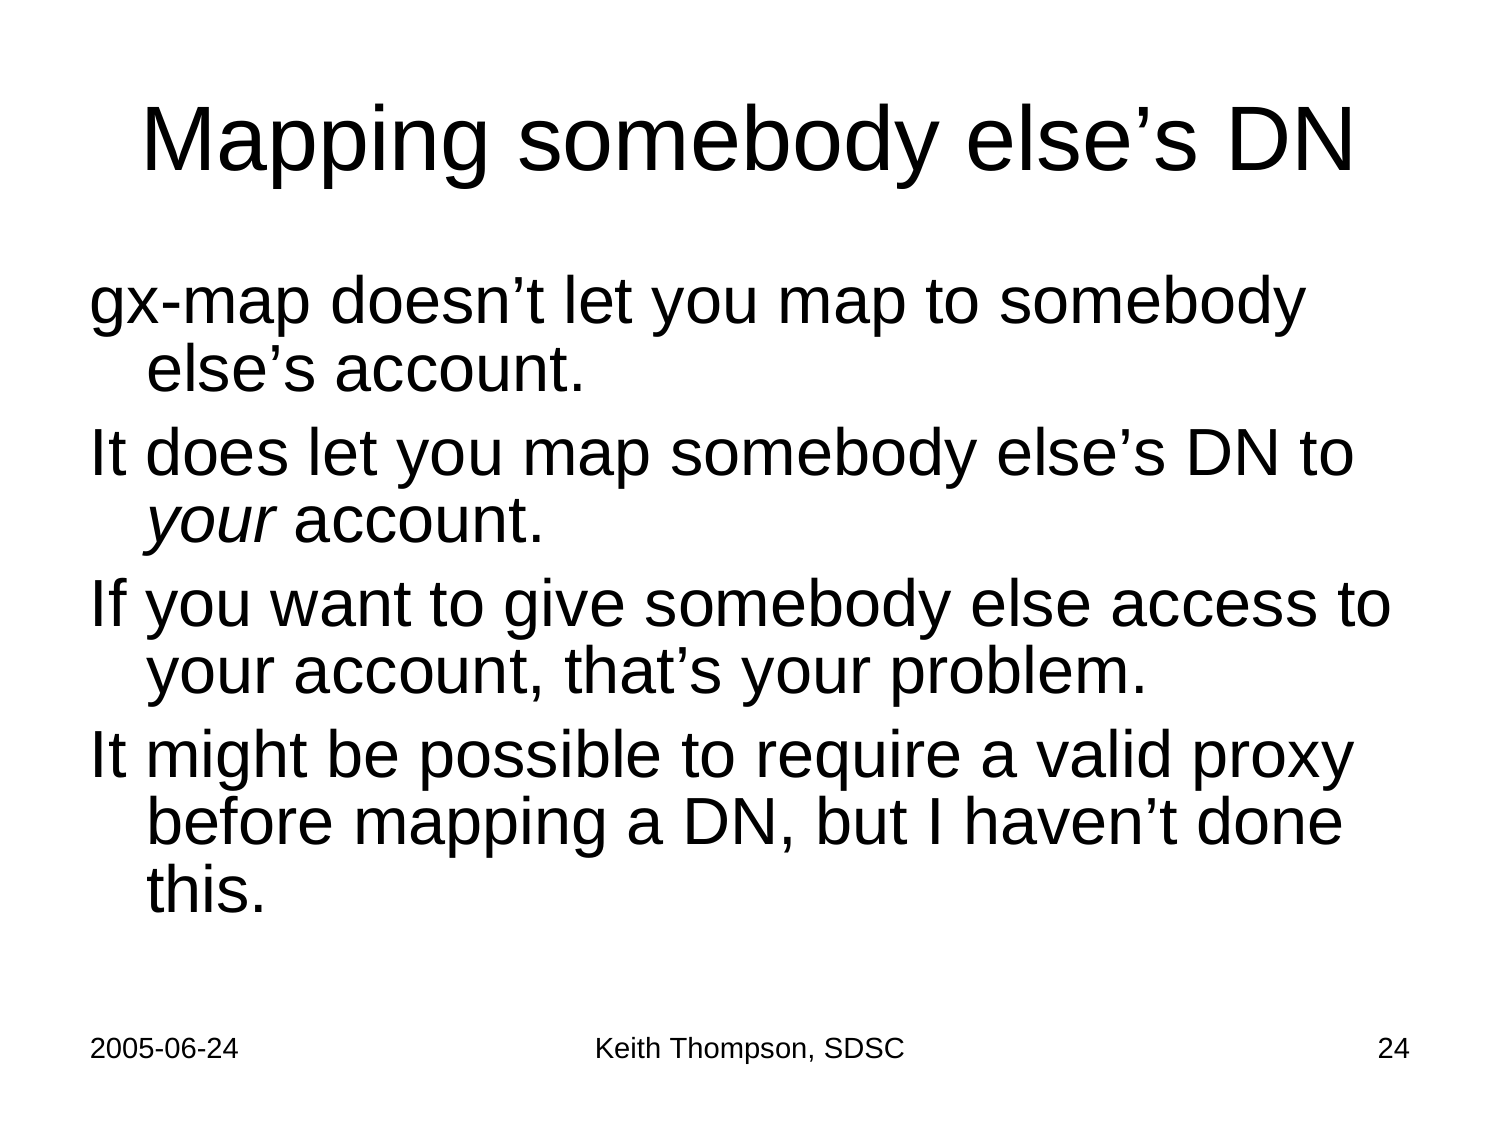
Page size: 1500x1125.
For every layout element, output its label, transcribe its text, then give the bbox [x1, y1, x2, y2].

list gx-map doesn’t let you map to somebody else’s account. It does let you map somebody else’s DN to your account. If you want to give somebody else access to your account, that’s your problem. It might be possible to require a valid proxy before mapping a DN, but I haven’t done this. [75, 262, 1426, 1006]
title Mapping somebody else’s DN [75, 45, 1426, 233]
